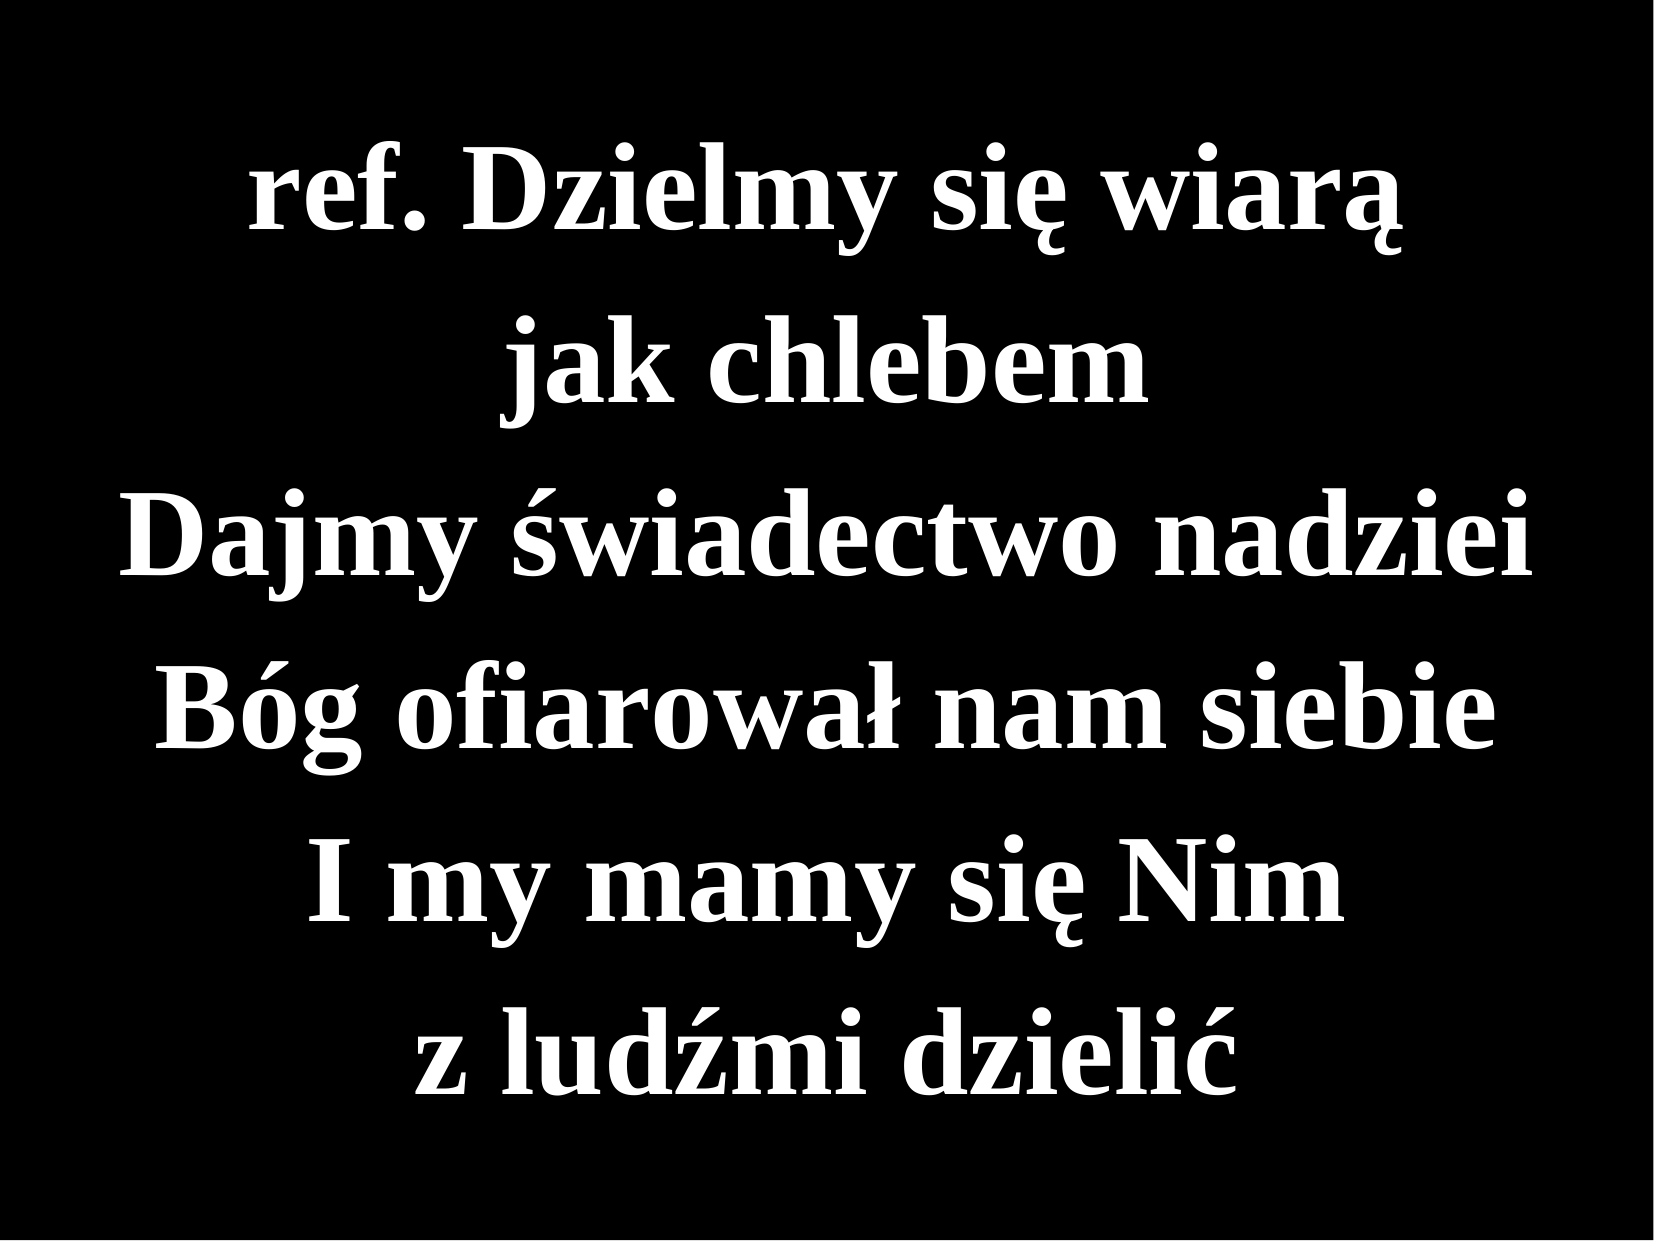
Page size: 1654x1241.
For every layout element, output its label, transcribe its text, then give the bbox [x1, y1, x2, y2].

title ref. Dzielmy się wiarą ppp jak chlebem ppp Dajmy świadectwo nadziei ppp Bóg ofiarował nam siebie ppp I my mamy się Nim ppp z ludźmi dzielić [0, 0, 1654, 1241]
